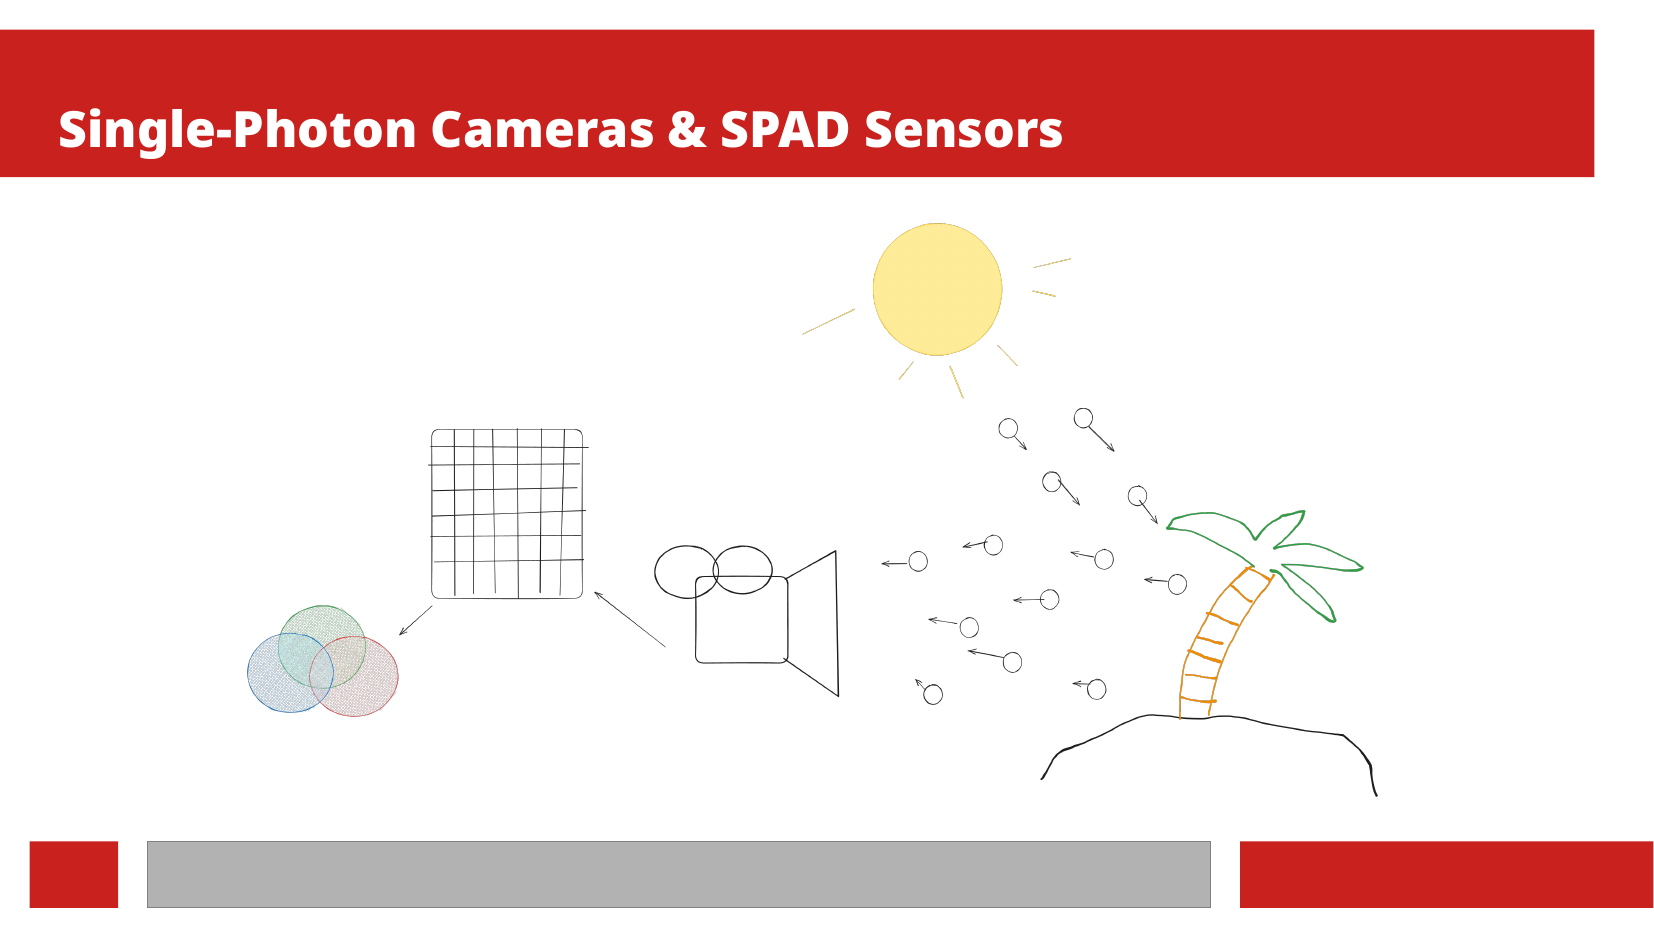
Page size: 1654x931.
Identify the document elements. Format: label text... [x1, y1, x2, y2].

title Single-Photon Cameras & SPAD Sensors [59, 44, 1595, 163]
picture [245, 221, 1379, 798]
